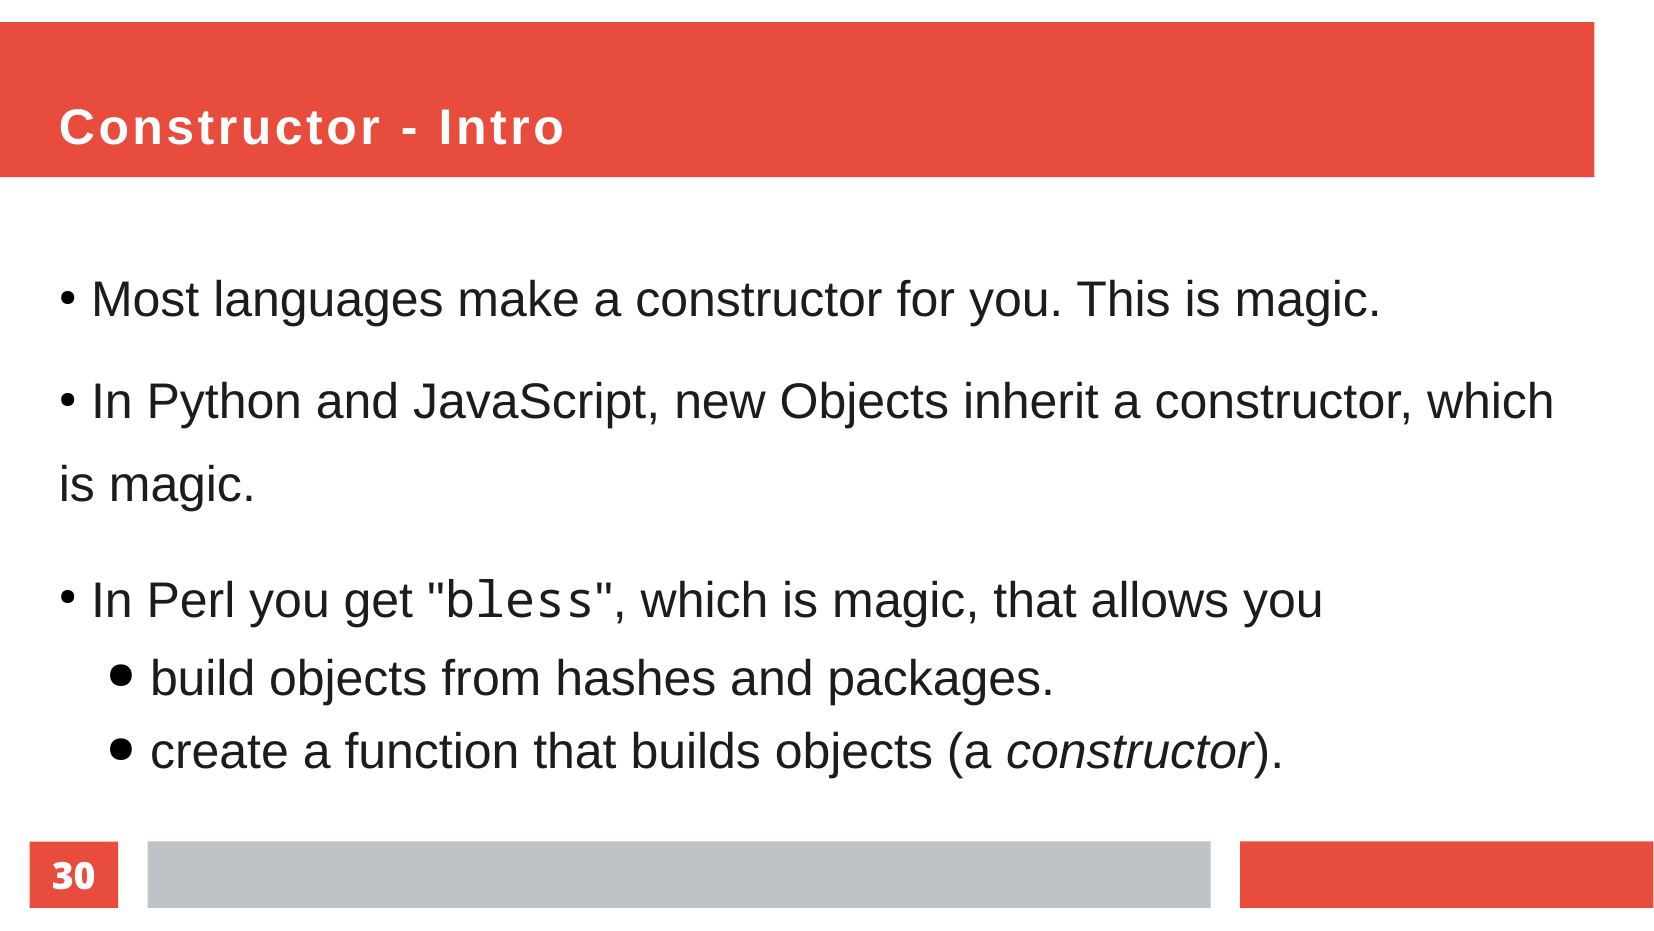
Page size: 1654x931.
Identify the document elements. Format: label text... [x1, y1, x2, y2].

list Most languages make a constructor for you. This is magic. In Python and JavaScript, new Objects inherit a constructor, which is magic. In Perl you get "bless", which is magic, that allows you build objects from hashes and packages. create a function that builds objects (a constructor). [59, 243, 1565, 820]
title Constructor - Intro [59, 44, 1595, 156]
